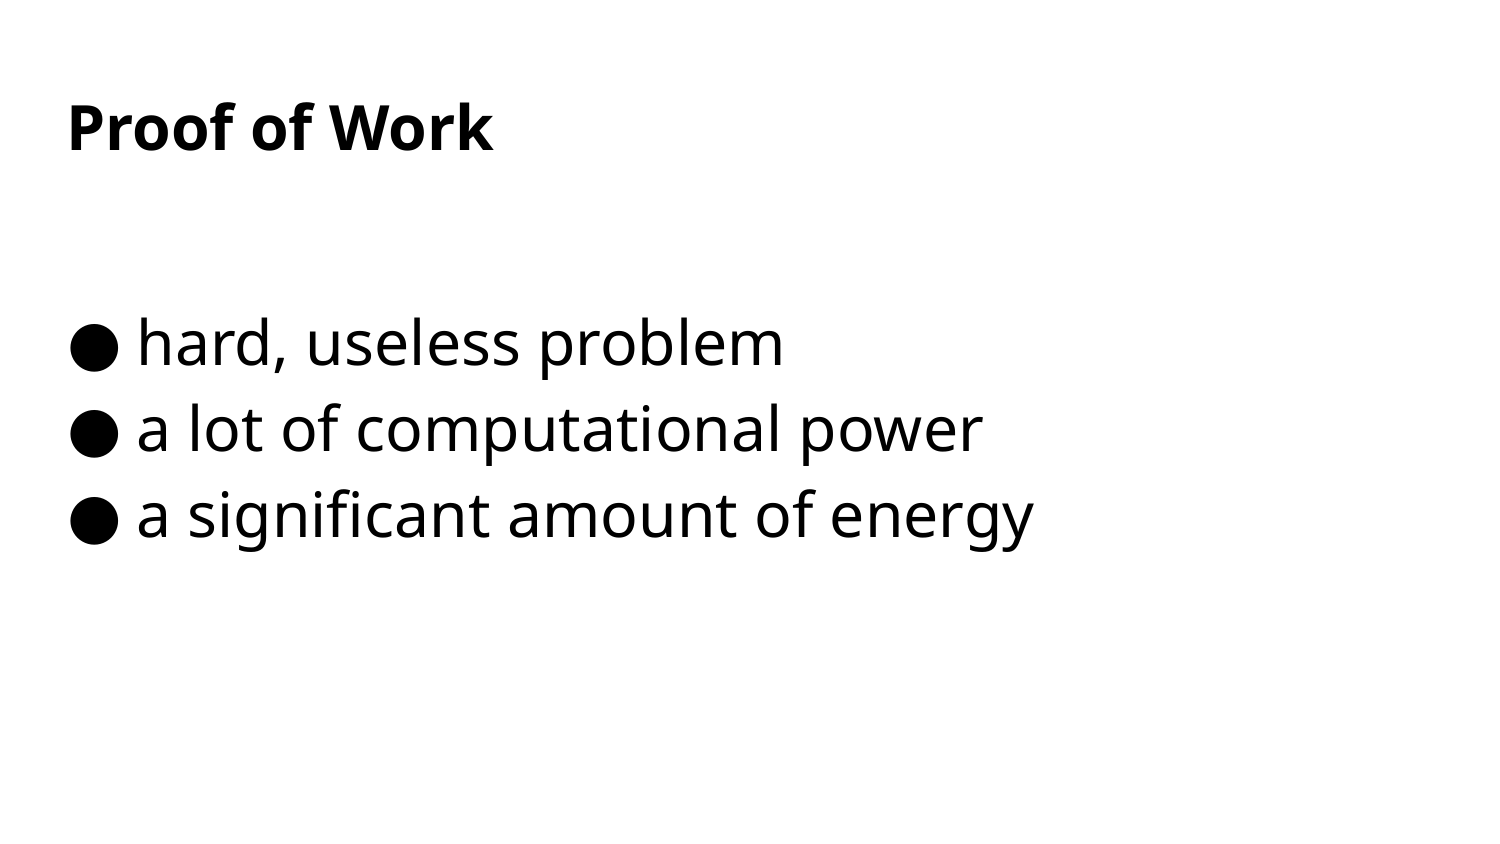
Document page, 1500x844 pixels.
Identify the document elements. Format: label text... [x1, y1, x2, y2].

list hard, useless problem a lot of computational power a significant amount of energy [46, 276, 1445, 838]
title Proof of Work [51, 72, 1449, 176]
